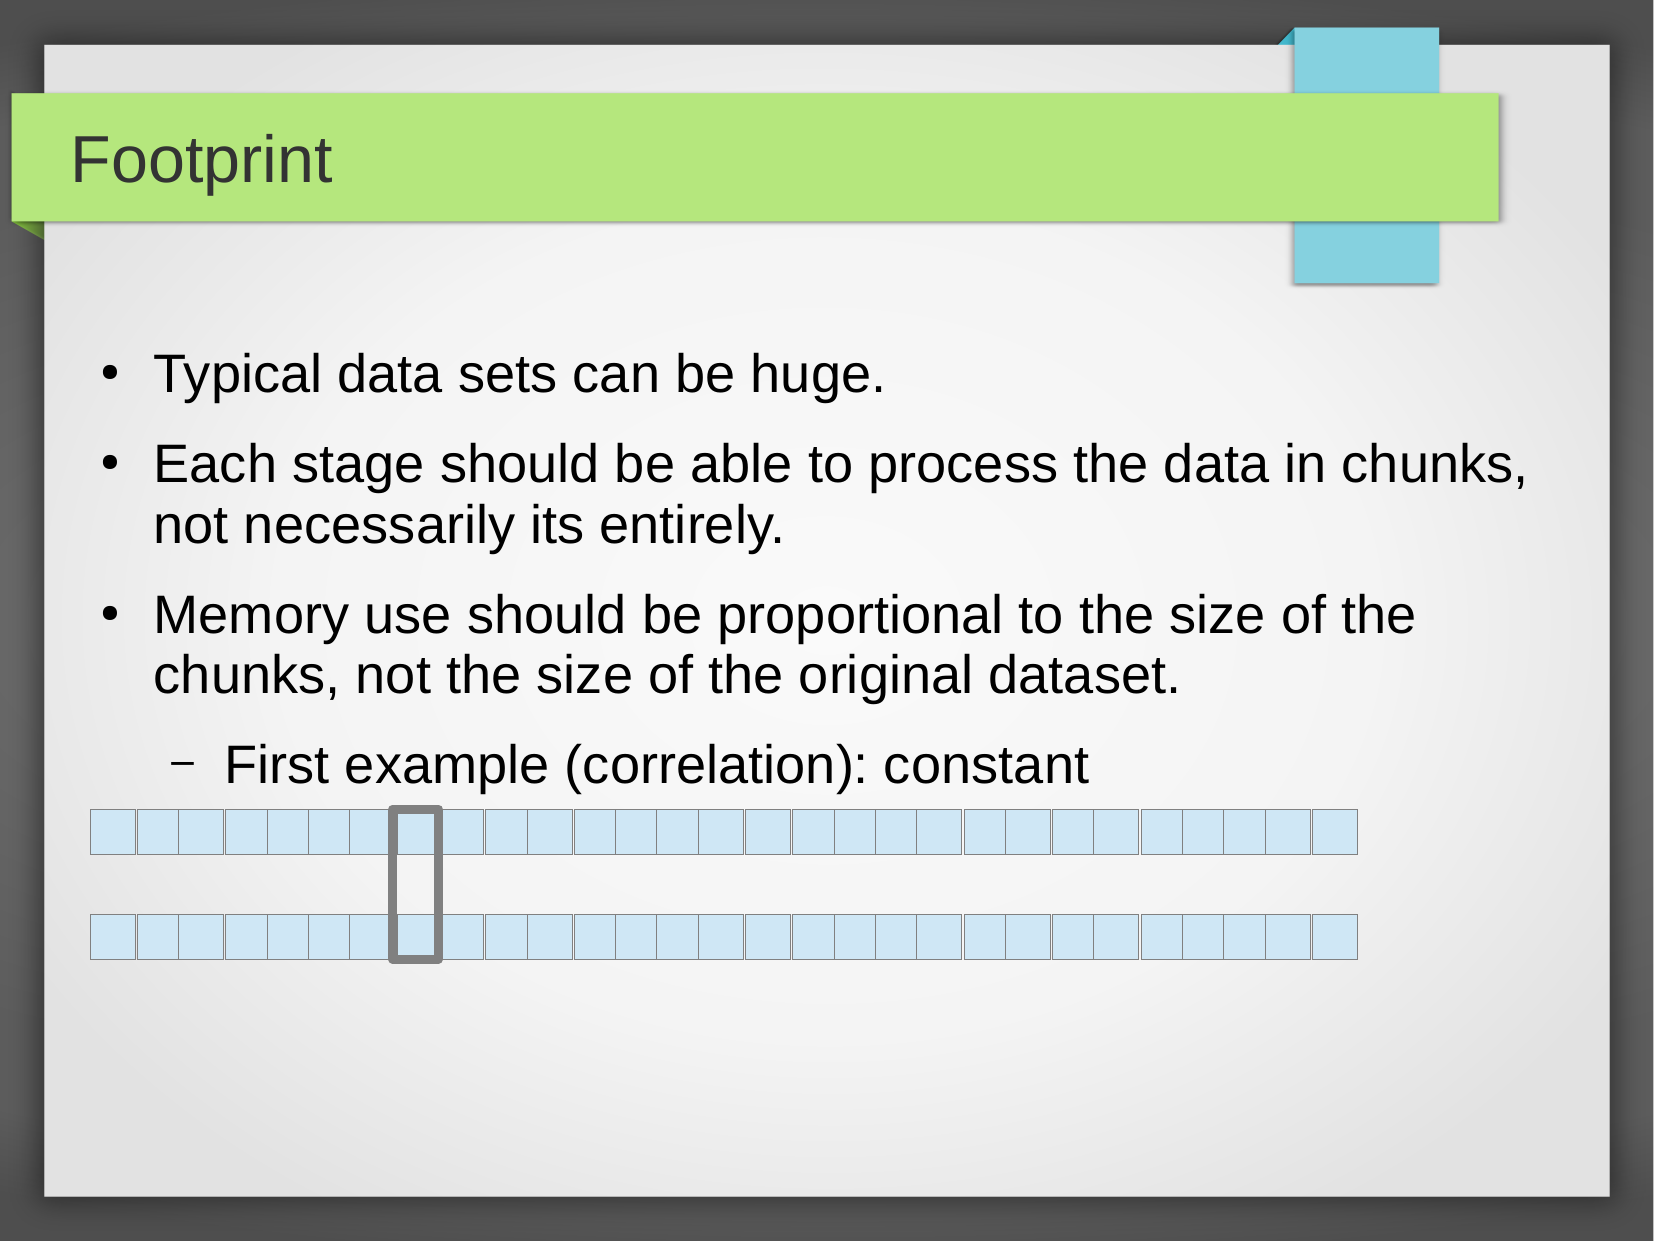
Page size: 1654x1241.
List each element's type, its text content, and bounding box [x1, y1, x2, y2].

text_box [574, 914, 744, 960]
text_box [485, 809, 573, 855]
text_box [1312, 914, 1358, 960]
text_box [574, 809, 744, 855]
text_box [225, 809, 484, 960]
text_box [1141, 914, 1311, 960]
picture [0, 0, 1654, 1241]
text_box [1052, 809, 1139, 855]
list Typical data sets can be huge. Each stage should be able to process the data in chunks, not necessarily its entirely. Memory use should be proportional to the size of the chunks, not the size of the original dataset. First example (correlation): constant [82, 343, 1538, 1063]
text_box [1052, 914, 1139, 960]
text_box [1312, 809, 1358, 855]
text_box [792, 914, 962, 960]
text_box [745, 809, 791, 855]
text_box [90, 914, 136, 960]
text_box [964, 914, 1051, 960]
text_box [137, 809, 224, 855]
text_box [485, 914, 573, 960]
text_box [745, 914, 791, 960]
text_box [90, 809, 136, 855]
text_box [1141, 809, 1311, 855]
title Footprint [70, 106, 1229, 213]
text_box [792, 809, 962, 855]
text_box [964, 809, 1051, 855]
text_box [137, 914, 224, 960]
